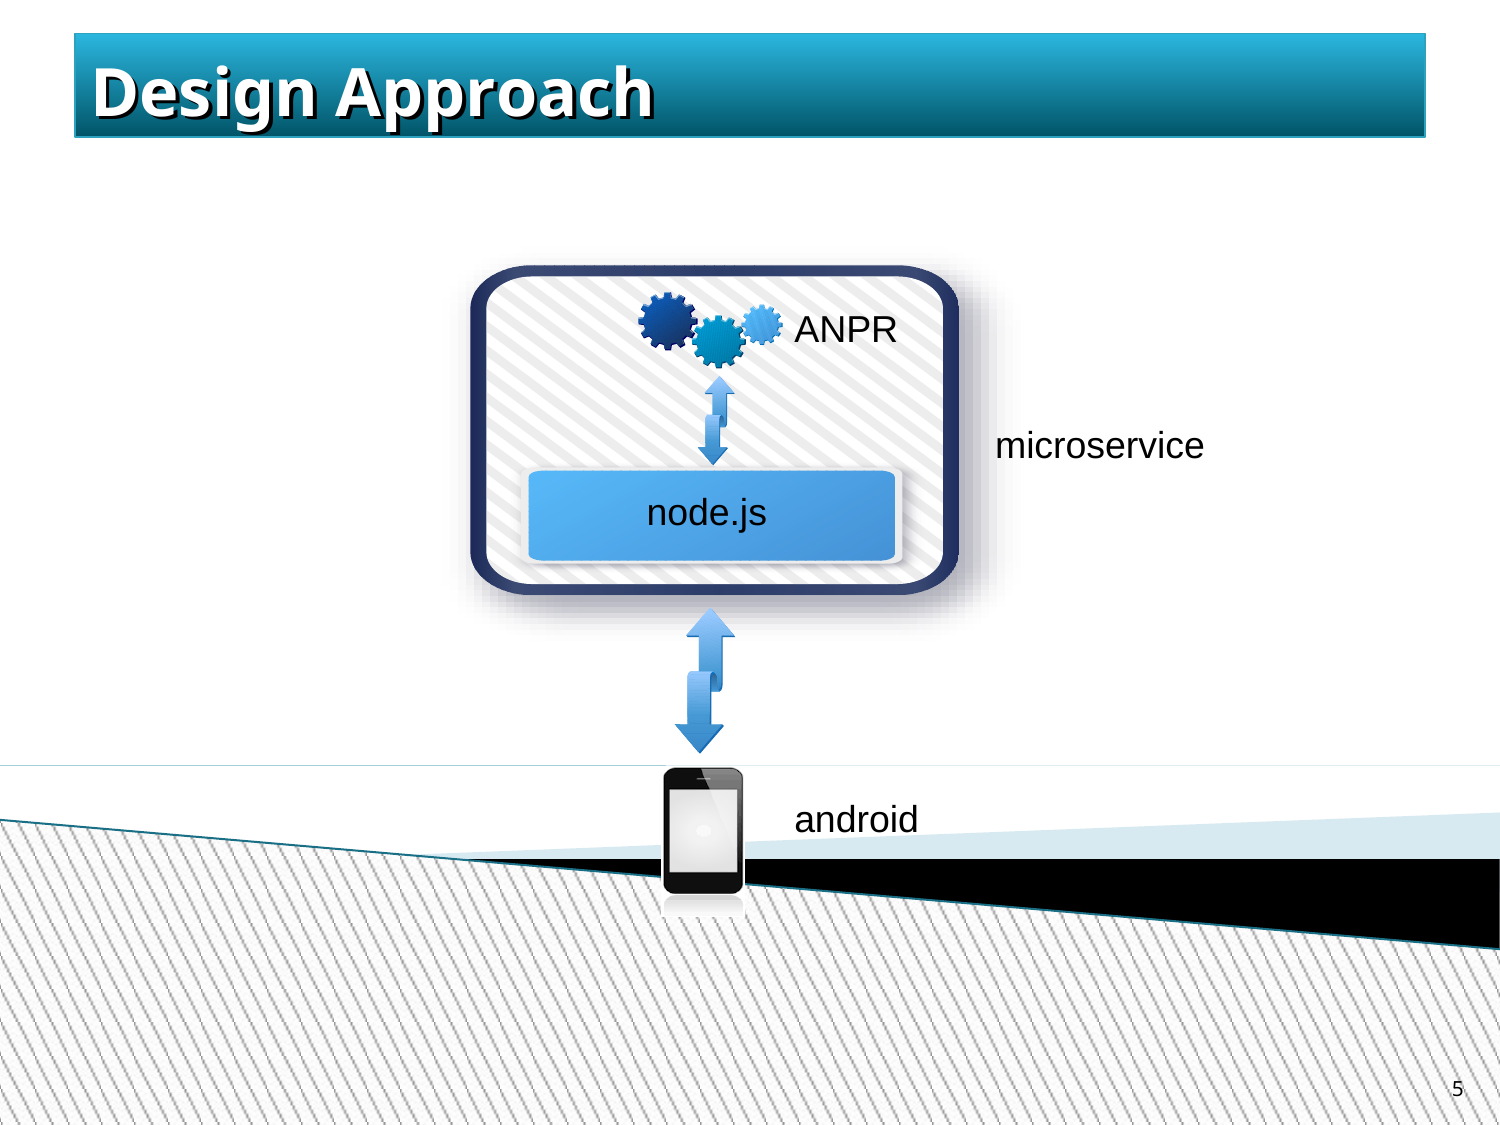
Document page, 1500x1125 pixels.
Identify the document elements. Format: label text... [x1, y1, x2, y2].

title Design Approach [75, 33, 1426, 138]
picture [413, 224, 1052, 756]
text_box ANPR [779, 301, 934, 362]
picture [0, 767, 1500, 1125]
text_box <number> [1418, 1051, 1479, 1112]
text_box node.js [631, 484, 821, 545]
text_box microservice [980, 418, 1229, 478]
text_box android [779, 791, 945, 852]
